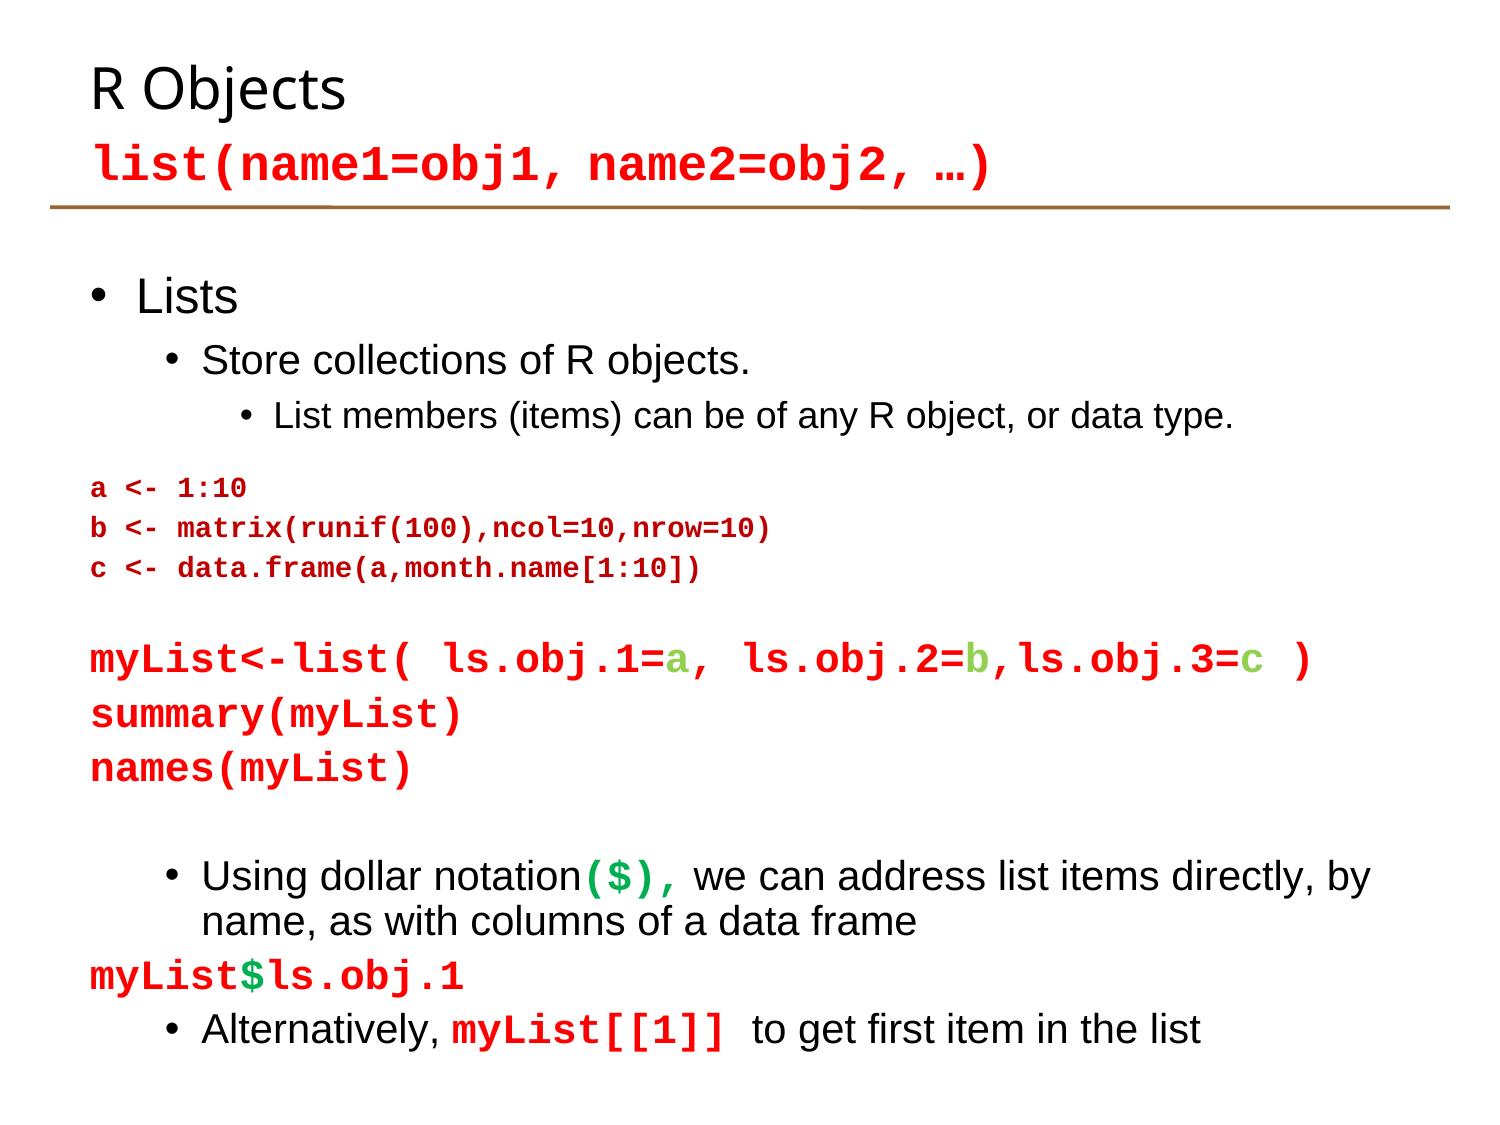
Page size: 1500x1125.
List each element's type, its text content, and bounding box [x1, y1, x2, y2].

text_box R Objects list(name1=obj1, name2=obj2, …)‏ [75, 26, 1425, 215]
text_box Lists Store collections of R objects. List members (items) can be of any R object, or data type. a <- 1:10 b <- matrix(runif(100),ncol=10,nrow=10)‏ c <- data.frame(a,month.name[1:10])‏ myList<-list( ls.obj.1=a, ls.obj.2=b,ls.obj.3=c )‏ summary(myList)‏ names(myList)‏ Using dollar notation($), we can address list items directly, by name, as with columns of a data frame myList$ls.obj.1 Alternatively, myList[[1]] to get first item in the list [75, 262, 1426, 1005]
